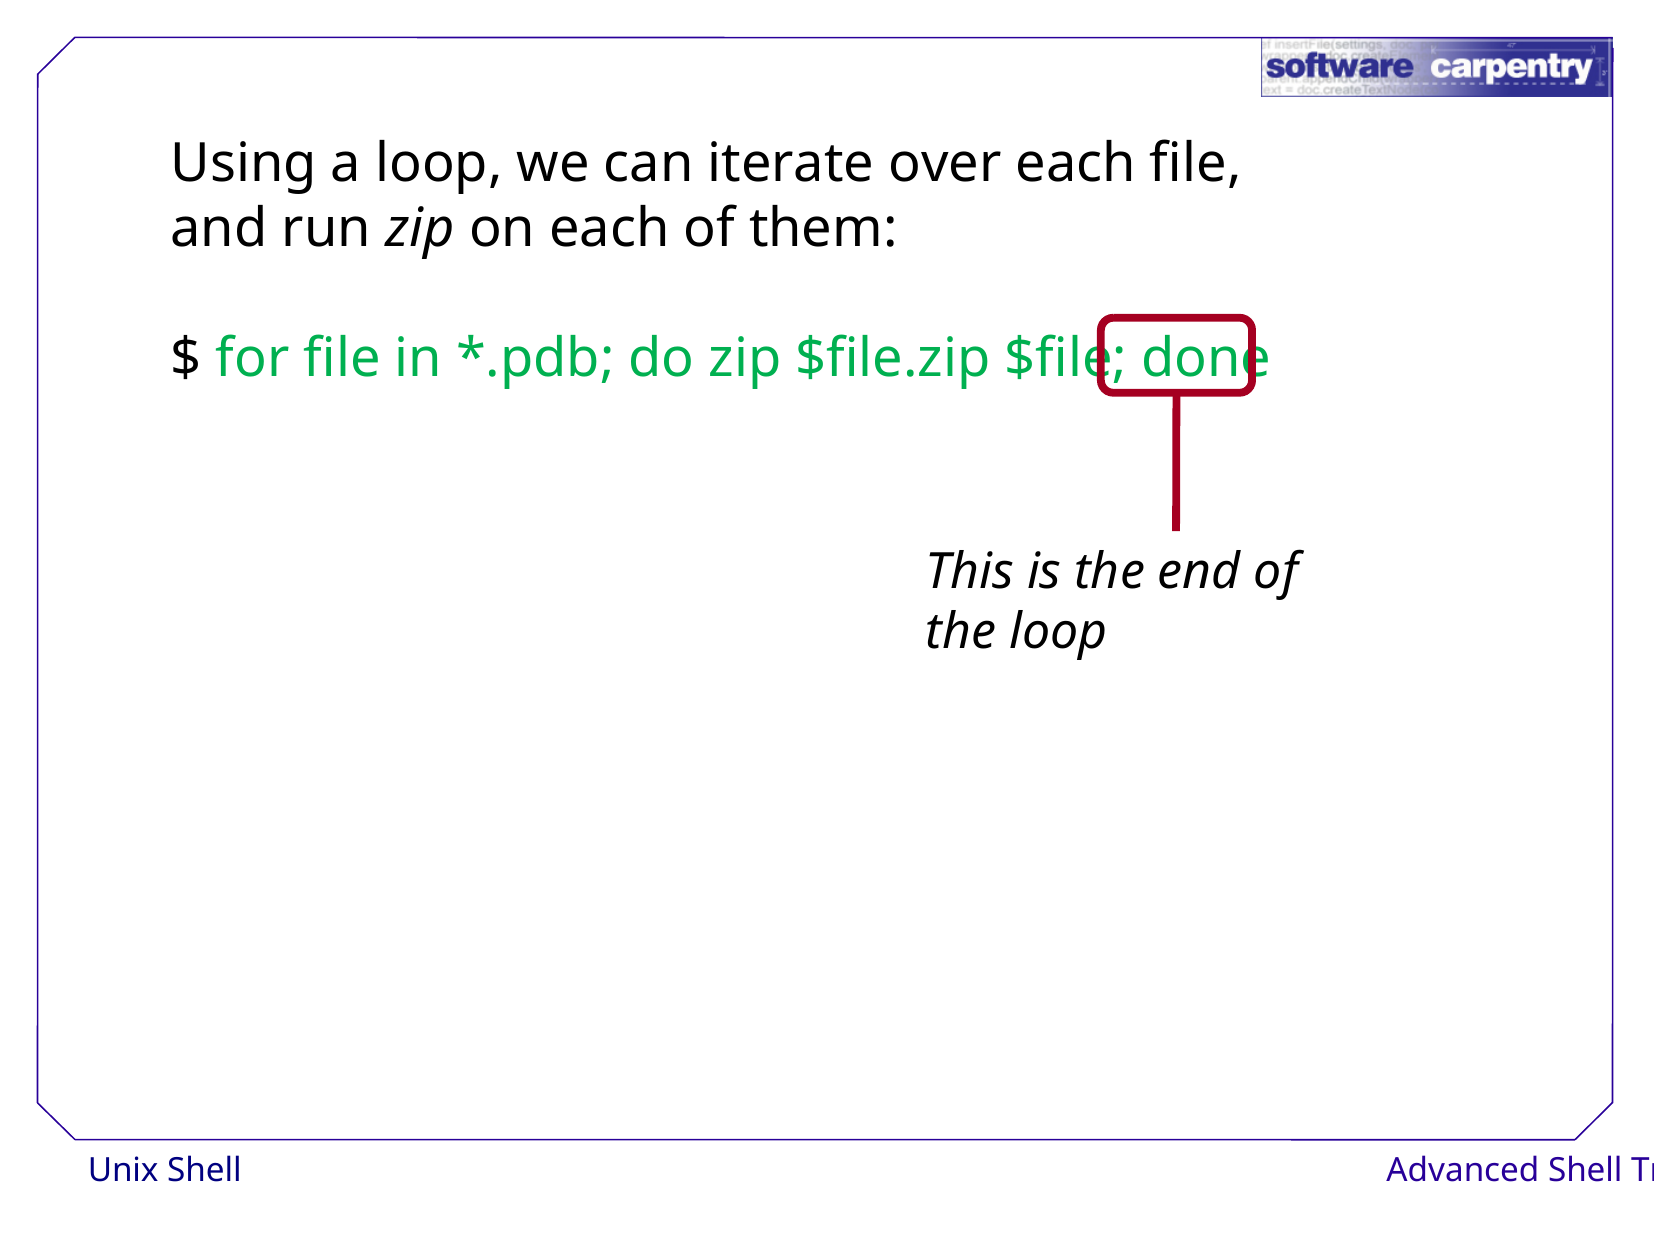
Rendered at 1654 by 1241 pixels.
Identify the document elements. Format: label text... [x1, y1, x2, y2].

picture [1261, 39, 1613, 97]
text_box Using a loop, we can iterate over each file, and run zip on each of them: $ for file in *.pdb; do zip $file.zip $file; done [1105, 322, 1248, 388]
text_box Using a loop, we can iterate over each file, and run zip on each of them: $ for file in *.pdb; do zip $file.zip $file; done [155, 119, 1546, 395]
text_box This is the end of the loop [910, 531, 1374, 667]
